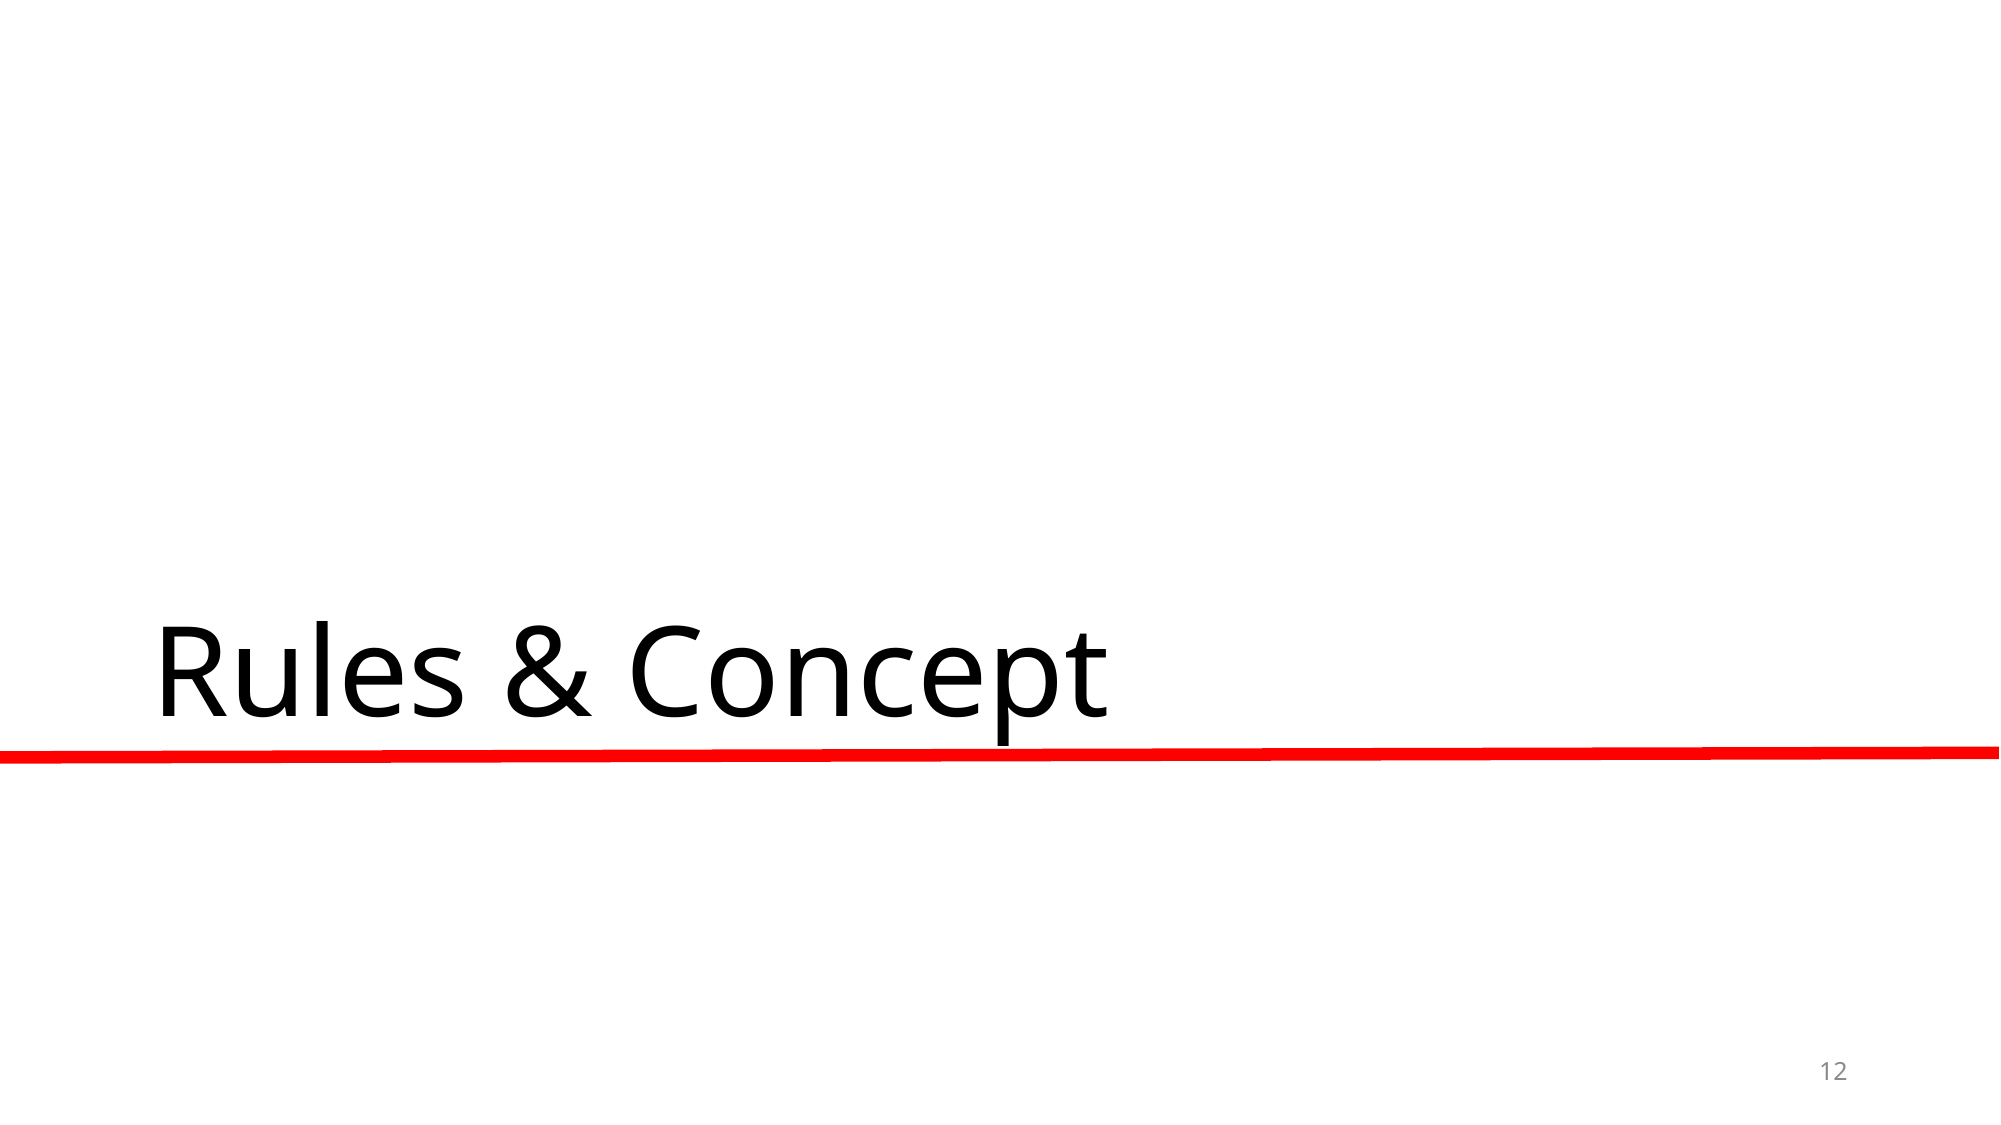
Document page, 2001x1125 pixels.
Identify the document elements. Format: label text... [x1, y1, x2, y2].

text_box Rules & Concept [136, 280, 1862, 749]
text_box <number> [1412, 1042, 1863, 1103]
